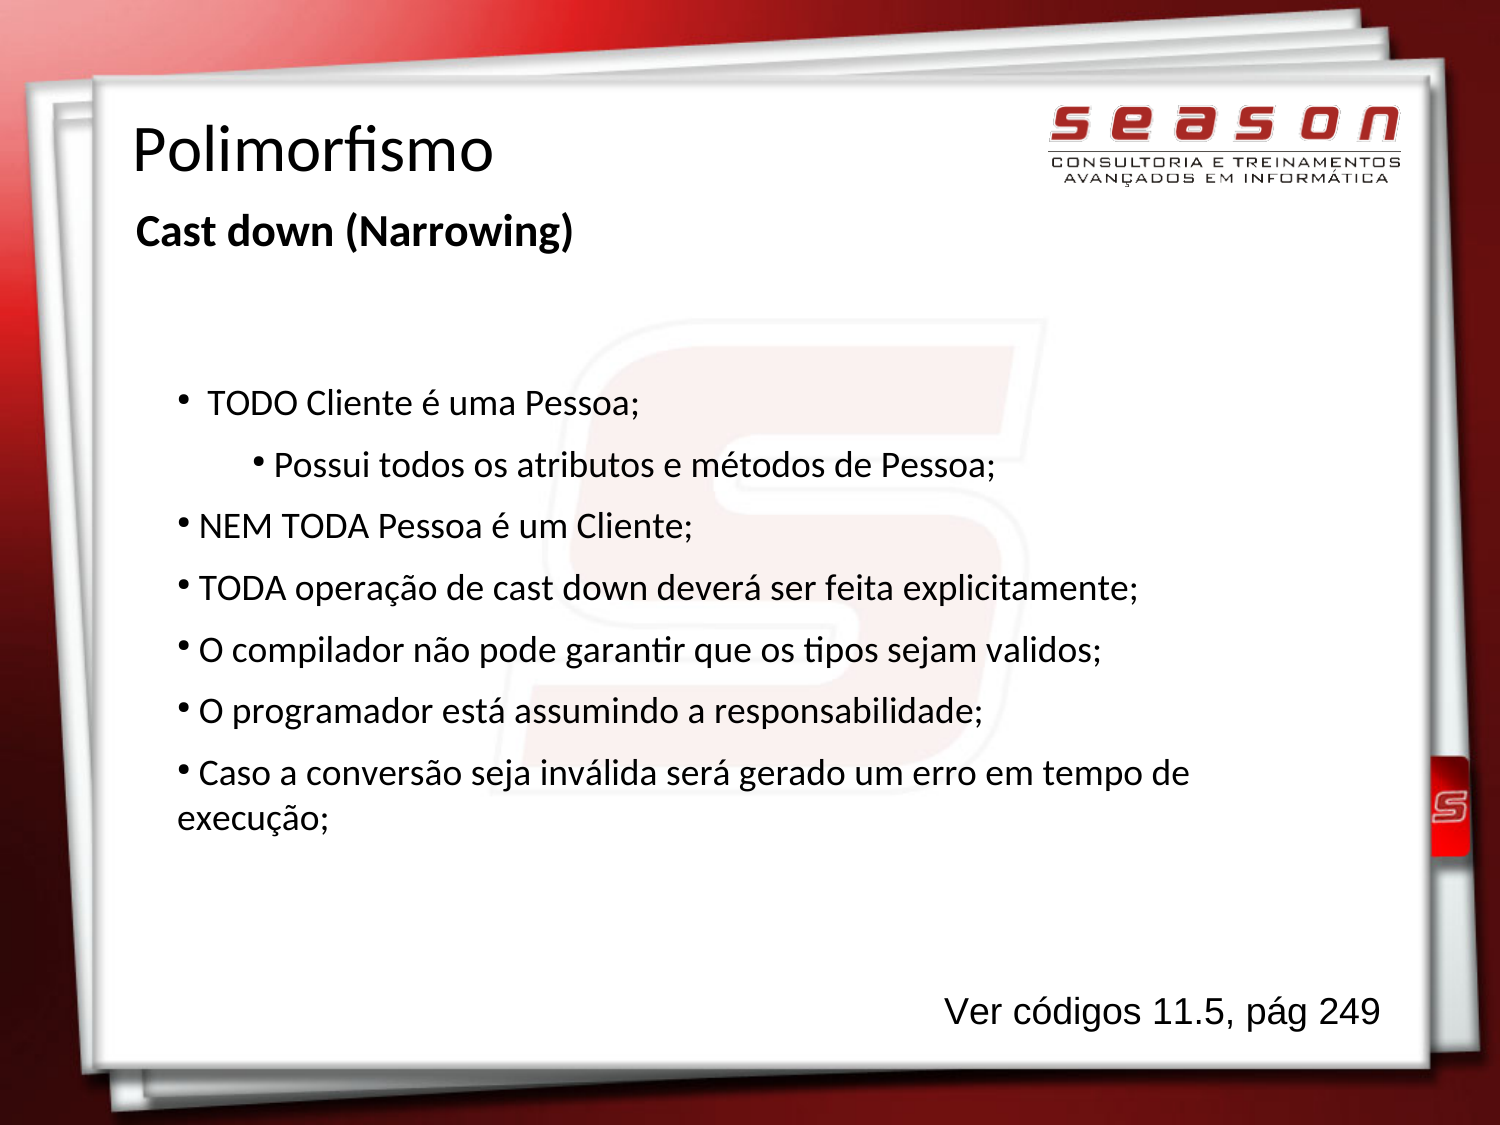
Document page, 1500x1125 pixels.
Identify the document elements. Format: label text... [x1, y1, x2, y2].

title Polimorfismo [118, 33, 1394, 257]
text_box TODO Cliente é uma Pessoa; Possui todos os atributos e métodos de Pessoa; NEM TODA Pessoa é um Cliente; TODA operação de cast down deverá ser feita explicitamente; O compilador não pode garantir que os tipos sejam validos; O programador está assumindo a responsabilidade; Caso a conversão seja inválida será gerado um erro em tempo de execução; [177, 340, 1328, 876]
text_box Cast down (Narrowing) [119, 200, 1240, 256]
picture [0, 0, 1500, 1125]
text_box Ver códigos 11.5, pág 249 [708, 979, 1396, 1040]
